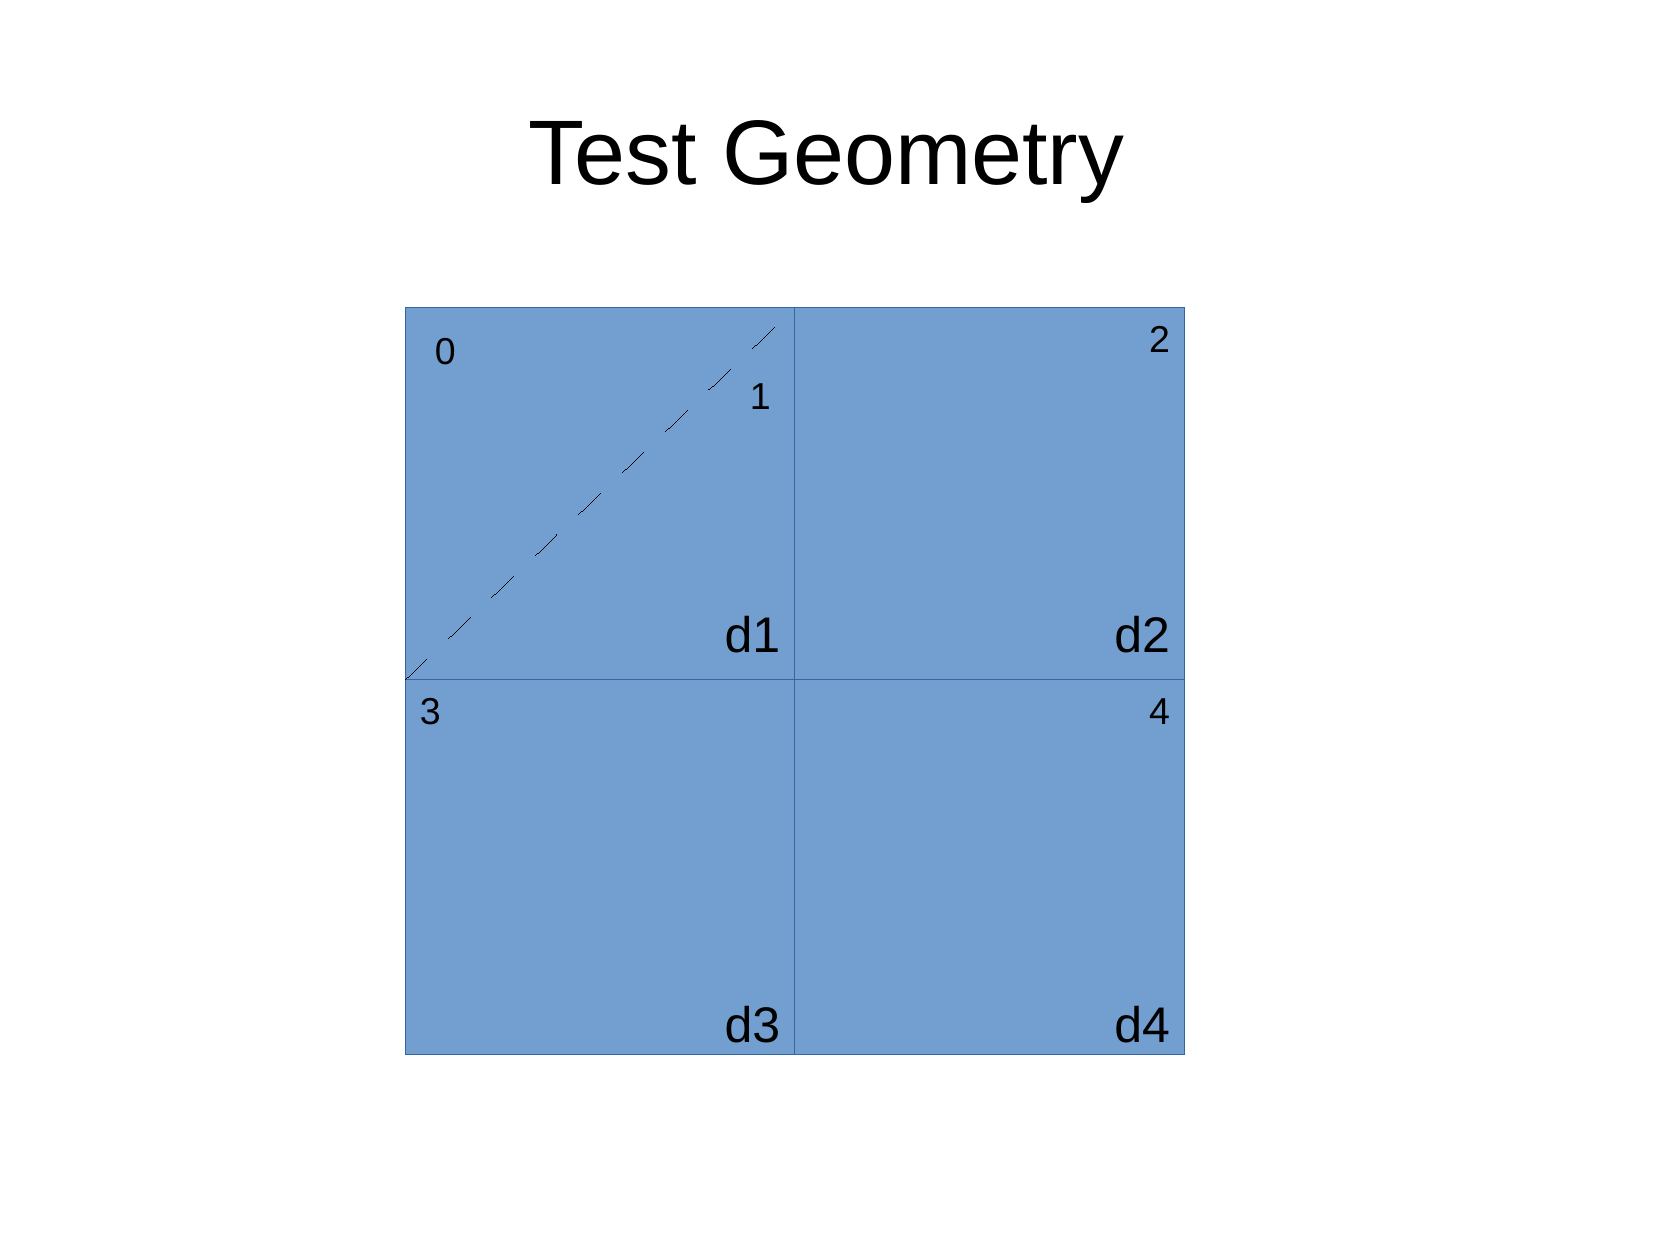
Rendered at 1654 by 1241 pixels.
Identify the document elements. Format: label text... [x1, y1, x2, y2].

text_box 4 [1134, 682, 1185, 740]
text_box d3 [709, 990, 796, 1062]
text_box 1 [735, 367, 786, 425]
text_box d1 [709, 600, 796, 672]
text_box 0 [420, 322, 471, 380]
text_box d4 [1099, 990, 1185, 1062]
text_box 3 [405, 682, 456, 740]
text_box 2 [1134, 310, 1185, 368]
title Test Geometry [82, 49, 1571, 257]
text_box d2 [1099, 600, 1185, 672]
text_box [405, 307, 1185, 1055]
